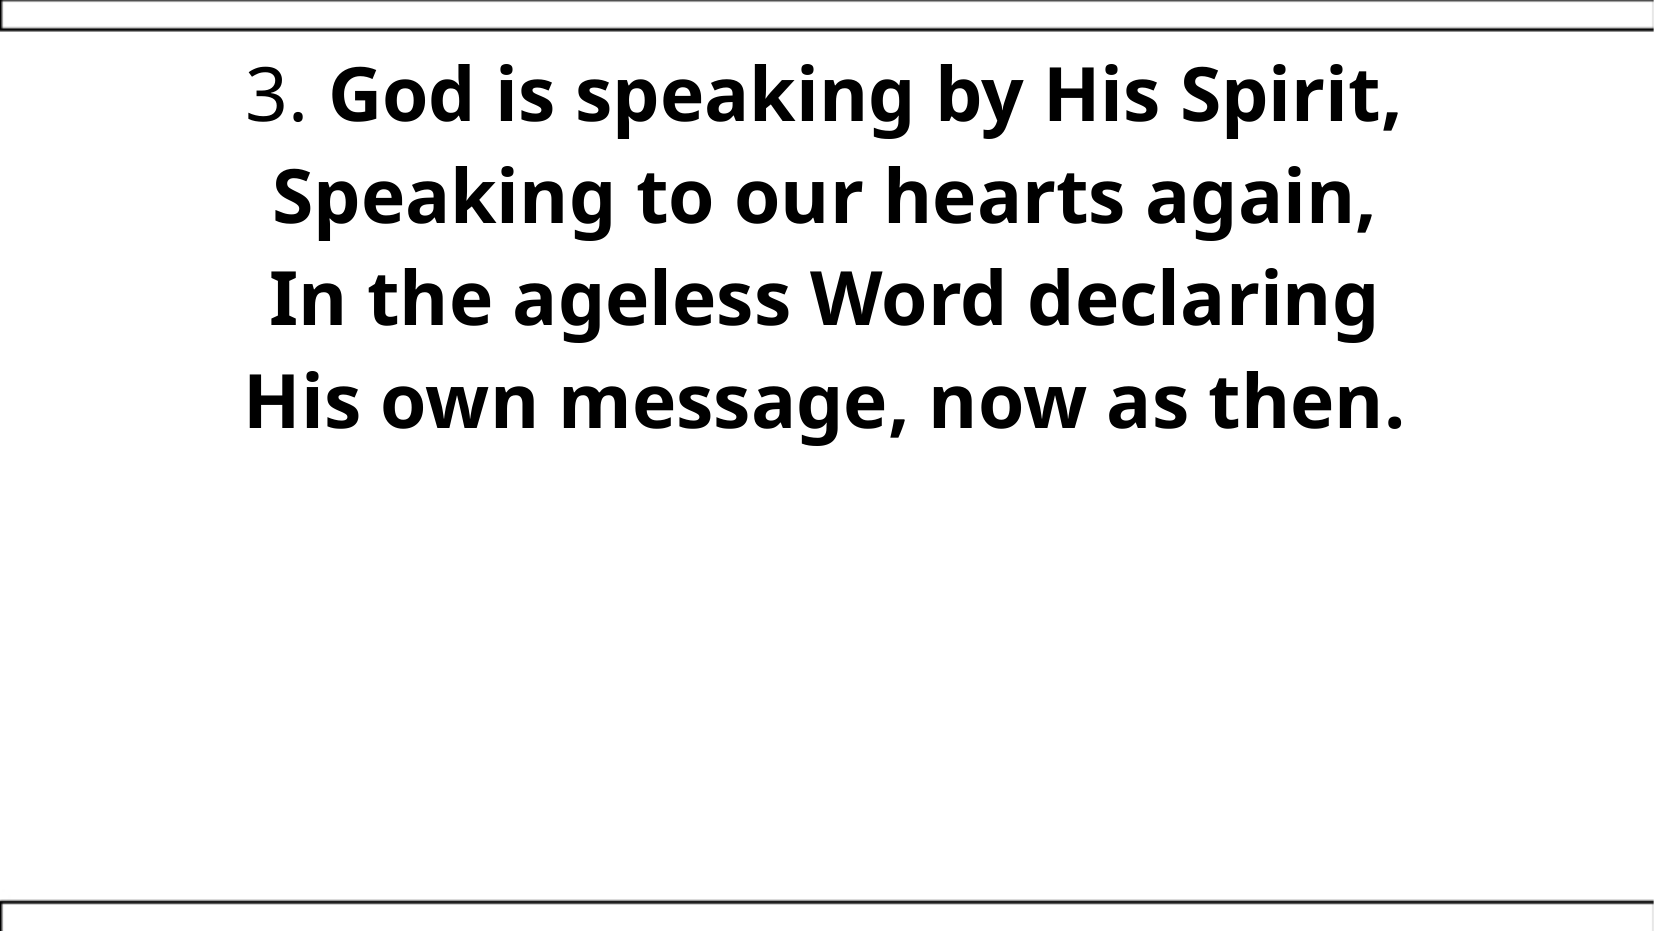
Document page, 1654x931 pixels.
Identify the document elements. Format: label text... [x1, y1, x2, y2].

text_box 3. God is speaking by His Spirit, Speaking to our hearts again, In the ageless Word declaring His own message, now as then. [105, 33, 1546, 448]
picture [0, 0, 1654, 931]
